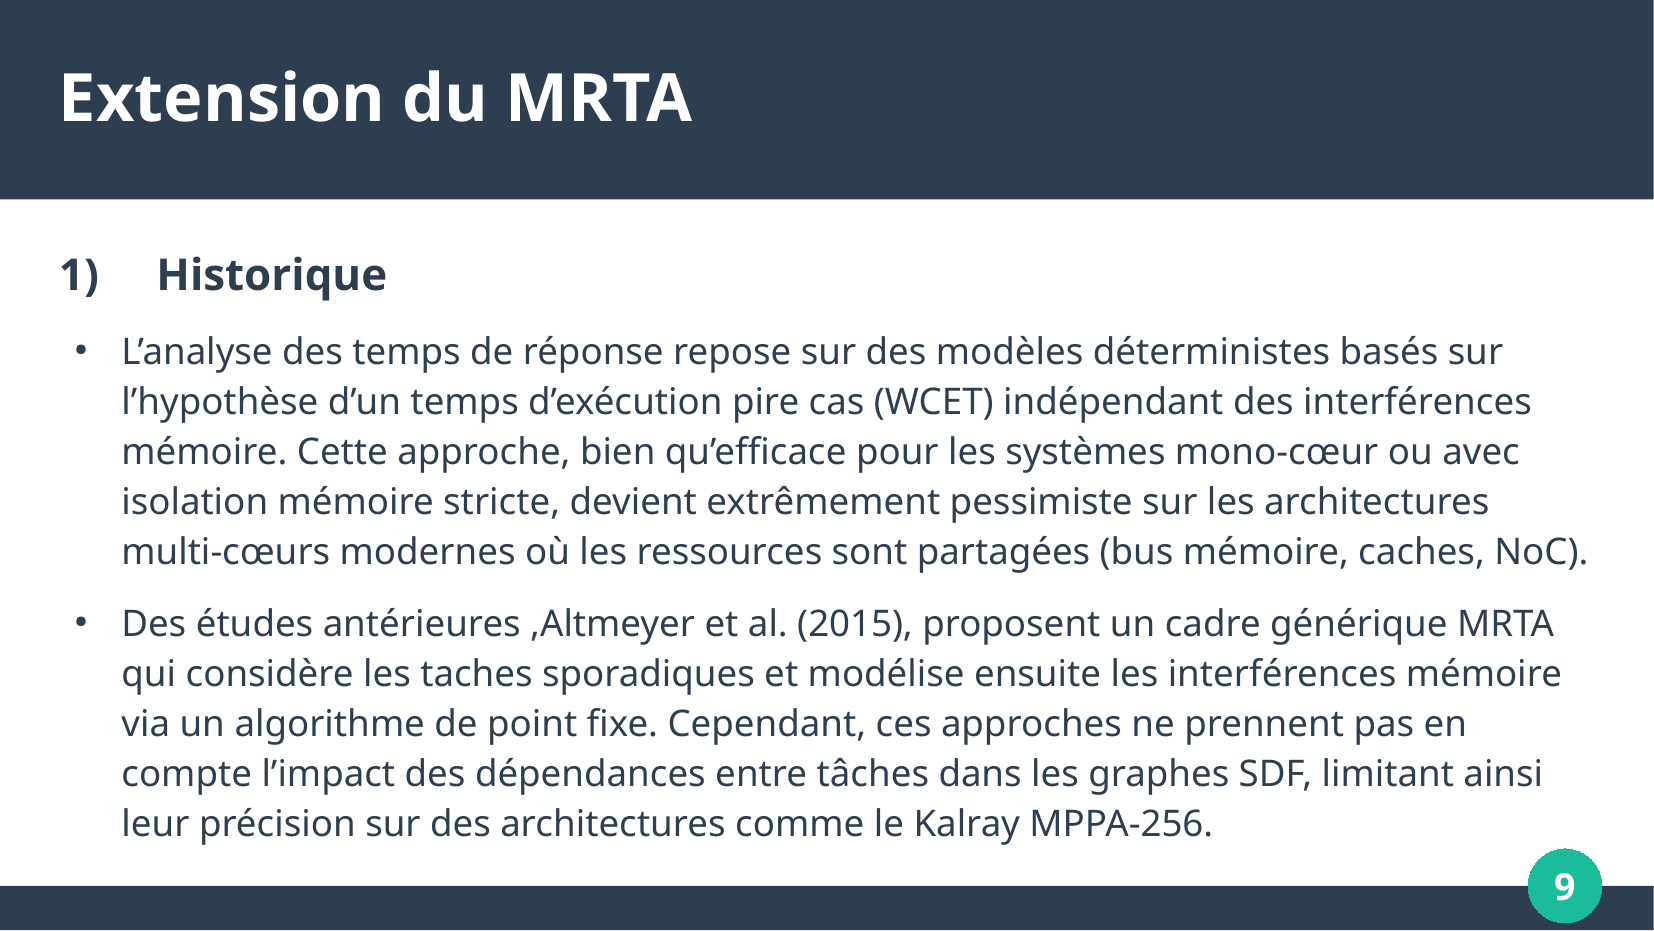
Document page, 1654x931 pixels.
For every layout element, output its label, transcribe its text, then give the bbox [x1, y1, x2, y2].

title Extension du MRTA [59, 37, 1595, 155]
list 1) Historique L’analyse des temps de réponse repose sur des modèles déterministes basés sur l’hypothèse d’un temps d’exécution pire cas (WCET) indépendant des interférences mémoire. Cette approche, bien qu’efficace pour les systèmes mono-cœur ou avec isolation mémoire stricte, devient extrêmement pessimiste sur les architectures multi-cœurs modernes où les ressources sont partagées (bus mémoire, caches, NoC). Des études antérieures ,Altmeyer et al. (2015), proposent un cadre générique MRTA qui considère les taches sporadiques et modélise ensuite les interférences mémoire via un algorithme de point fixe. Cependant, ces approches ne prennent pas en compte l’impact des dépendances entre tâches dans les graphes SDF, limitant ainsi leur précision sur des architectures comme le Kalray MPPA-256. [59, 243, 1595, 864]
